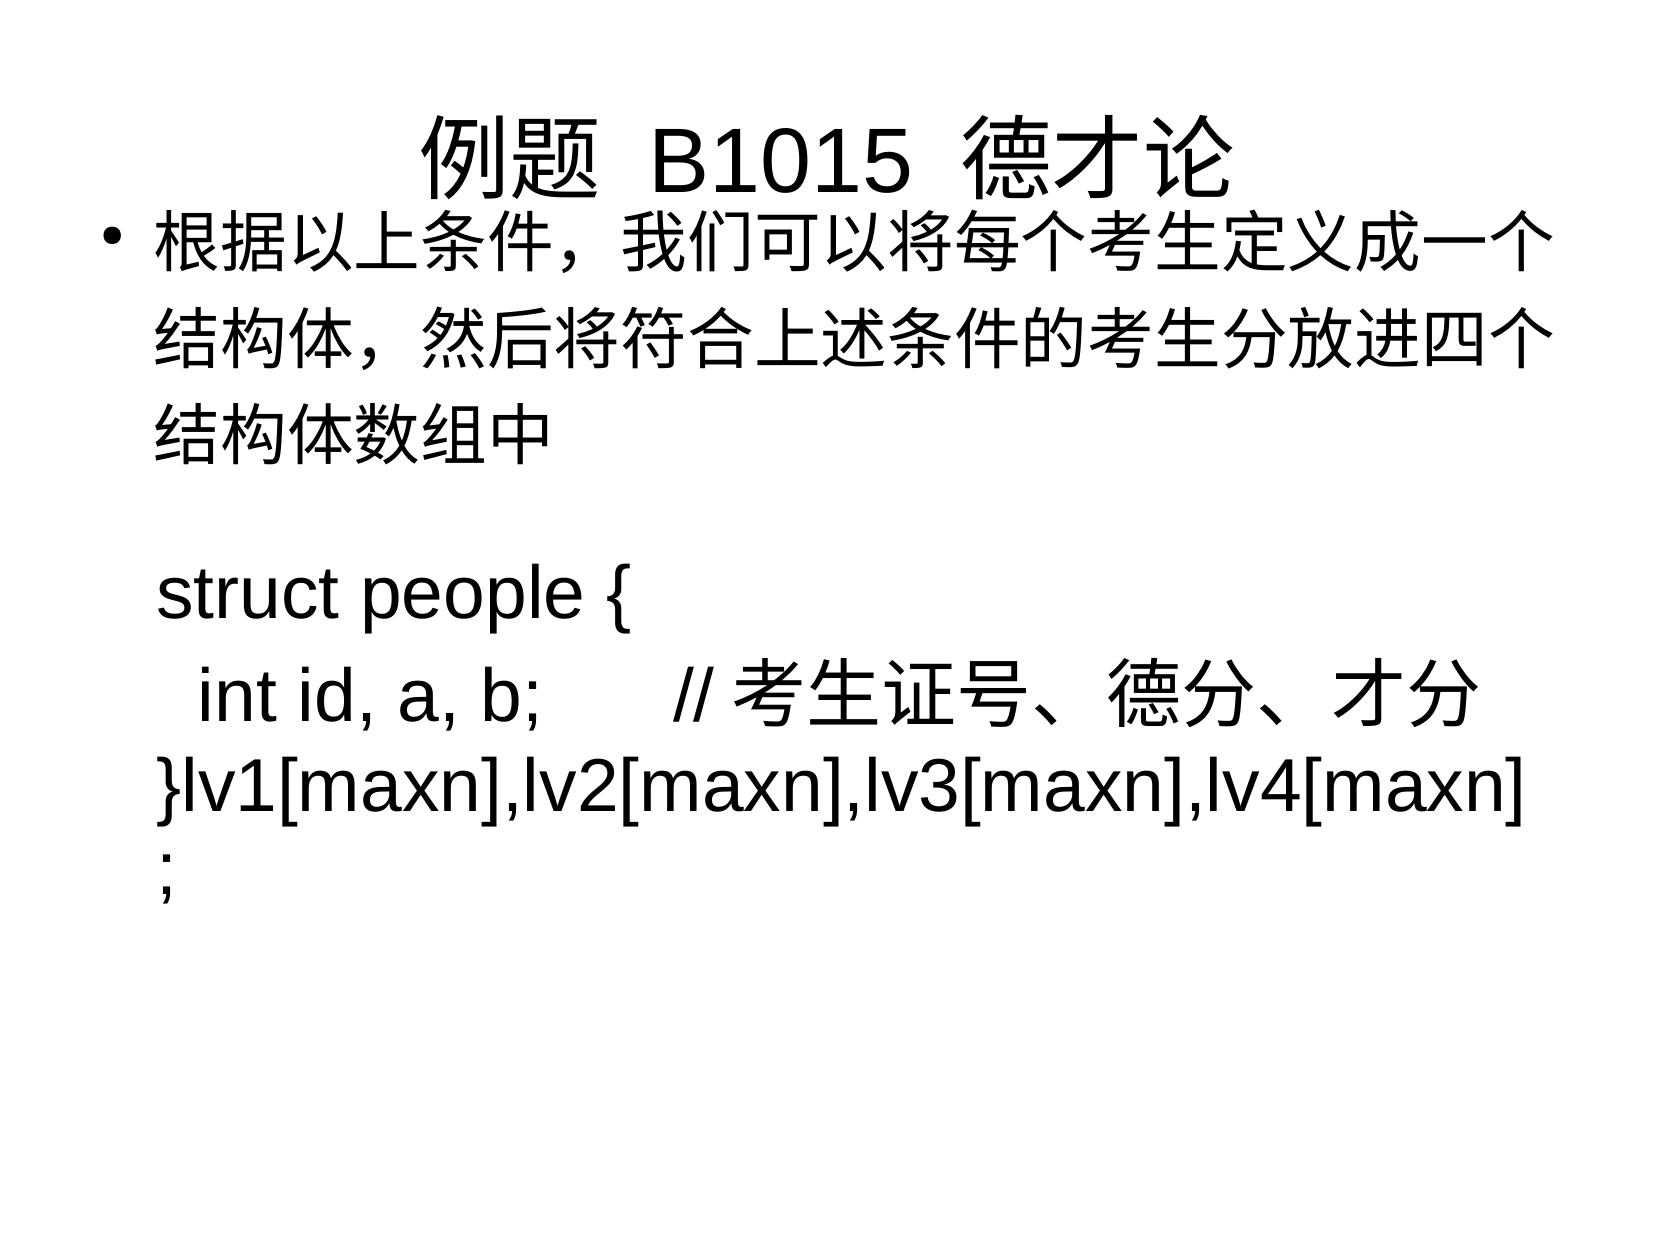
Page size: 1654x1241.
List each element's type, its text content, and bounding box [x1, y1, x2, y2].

title 例题 B1015 德才论 [82, 49, 1571, 188]
text_box struct people { int id, a, b; //考生证号、德分、才分 }lv1[maxn],lv2[maxn],lv3[maxn],lv4[maxn]; [141, 543, 1560, 1087]
list 根据以上条件，我们可以将每个考生定义成一个结构体，然后将符合上述条件的考生分放进四个结构体数组中 [82, 188, 1571, 1241]
